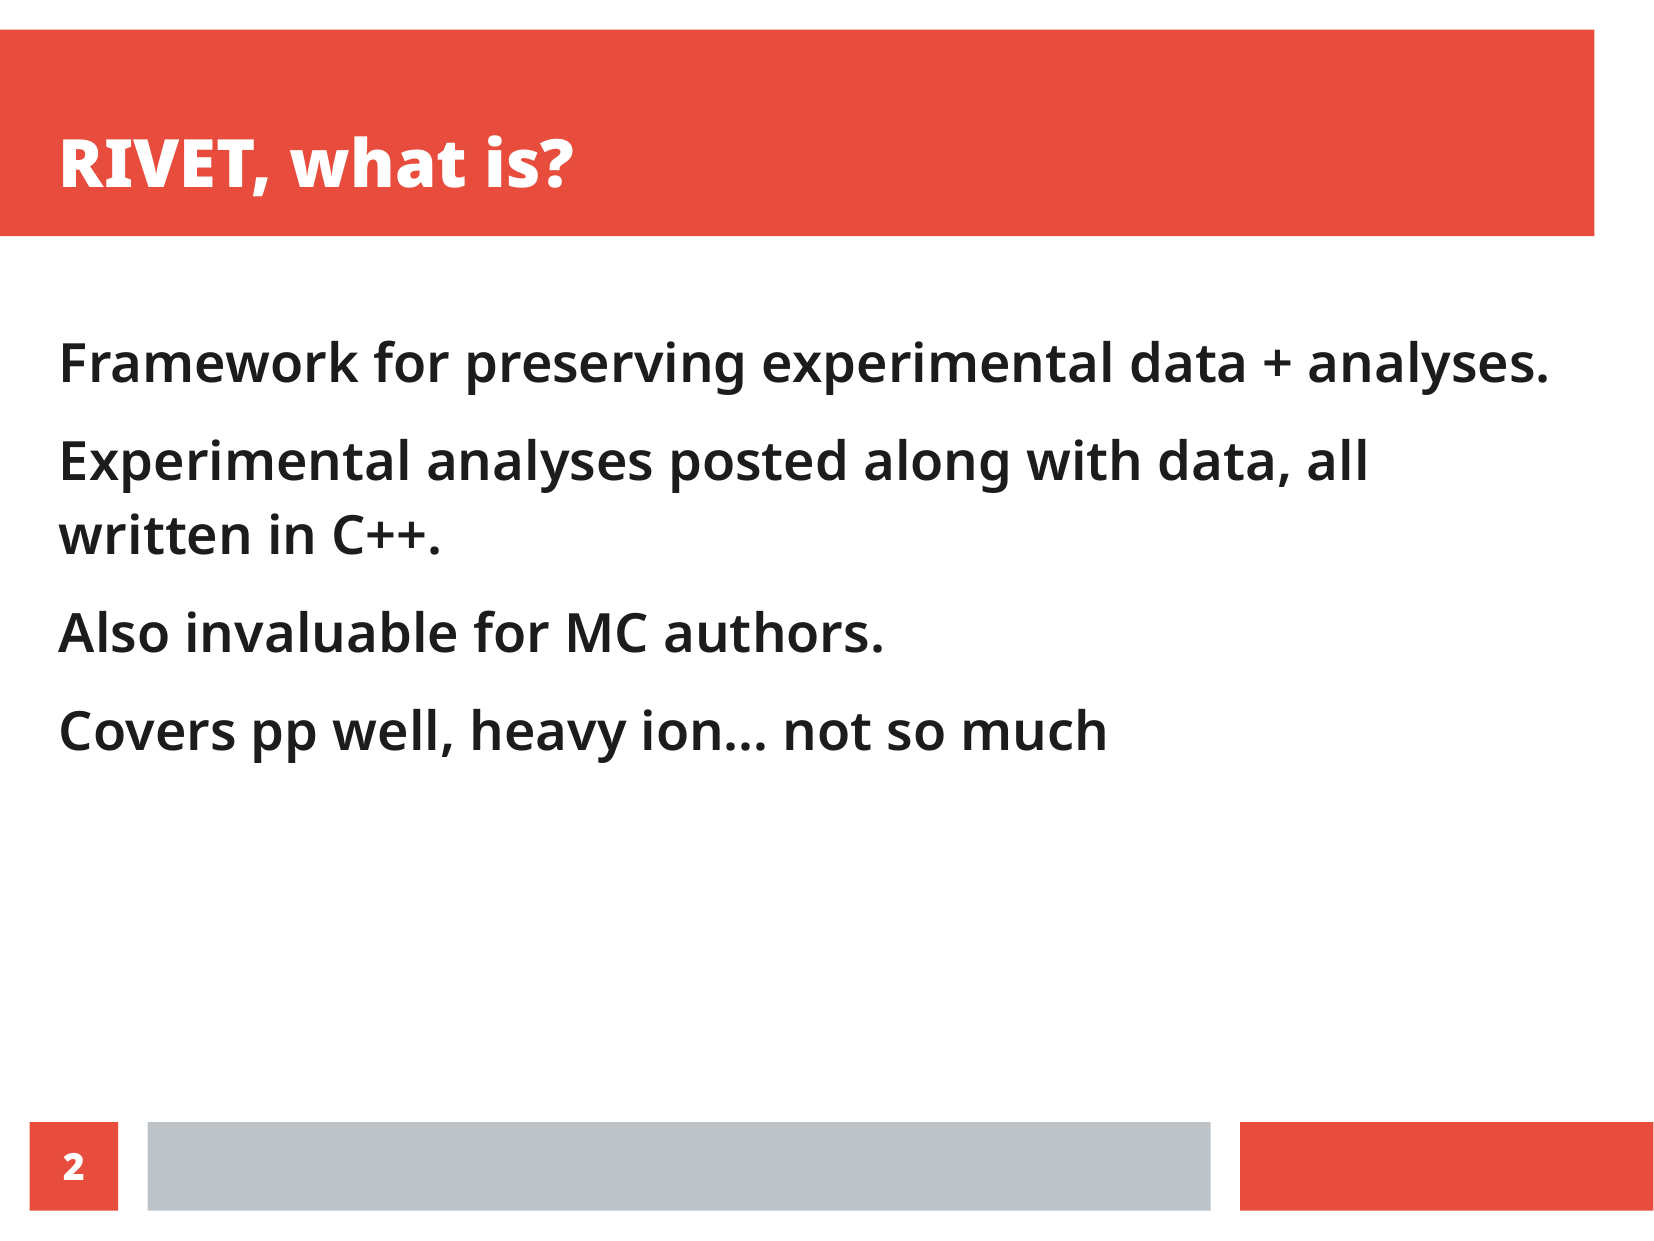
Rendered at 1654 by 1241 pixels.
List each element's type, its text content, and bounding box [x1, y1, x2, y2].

title RIVET, what is? [59, 59, 1595, 207]
list Framework for preserving experimental data + analyses. Experimental analyses posted along with data, all written in C++. Also invaluable for MC authors. Covers pp well, heavy ion… not so much [59, 324, 1565, 1093]
